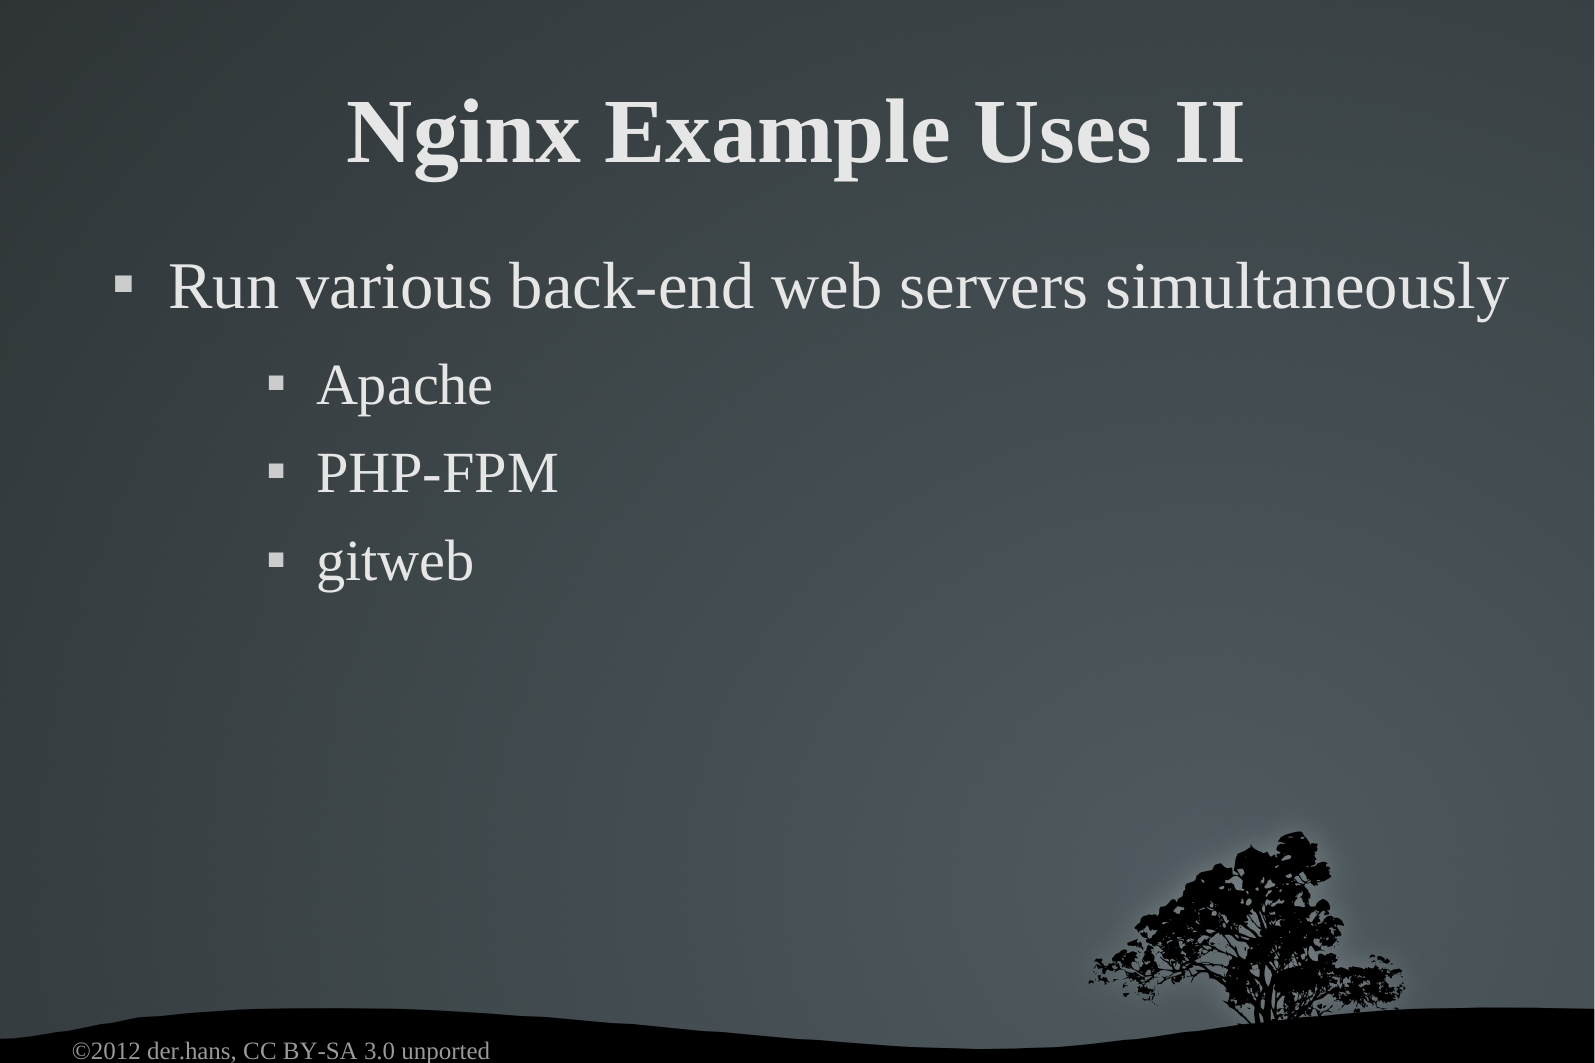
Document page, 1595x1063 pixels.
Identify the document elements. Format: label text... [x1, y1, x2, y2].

picture [0, 0, 1595, 1063]
picture [430, 1049, 435, 1058]
title Nginx Example Uses II [79, 49, 1515, 213]
list Run various back-end web servers simultaneously Apache PHP-FPM gitweb [79, 248, 1515, 936]
